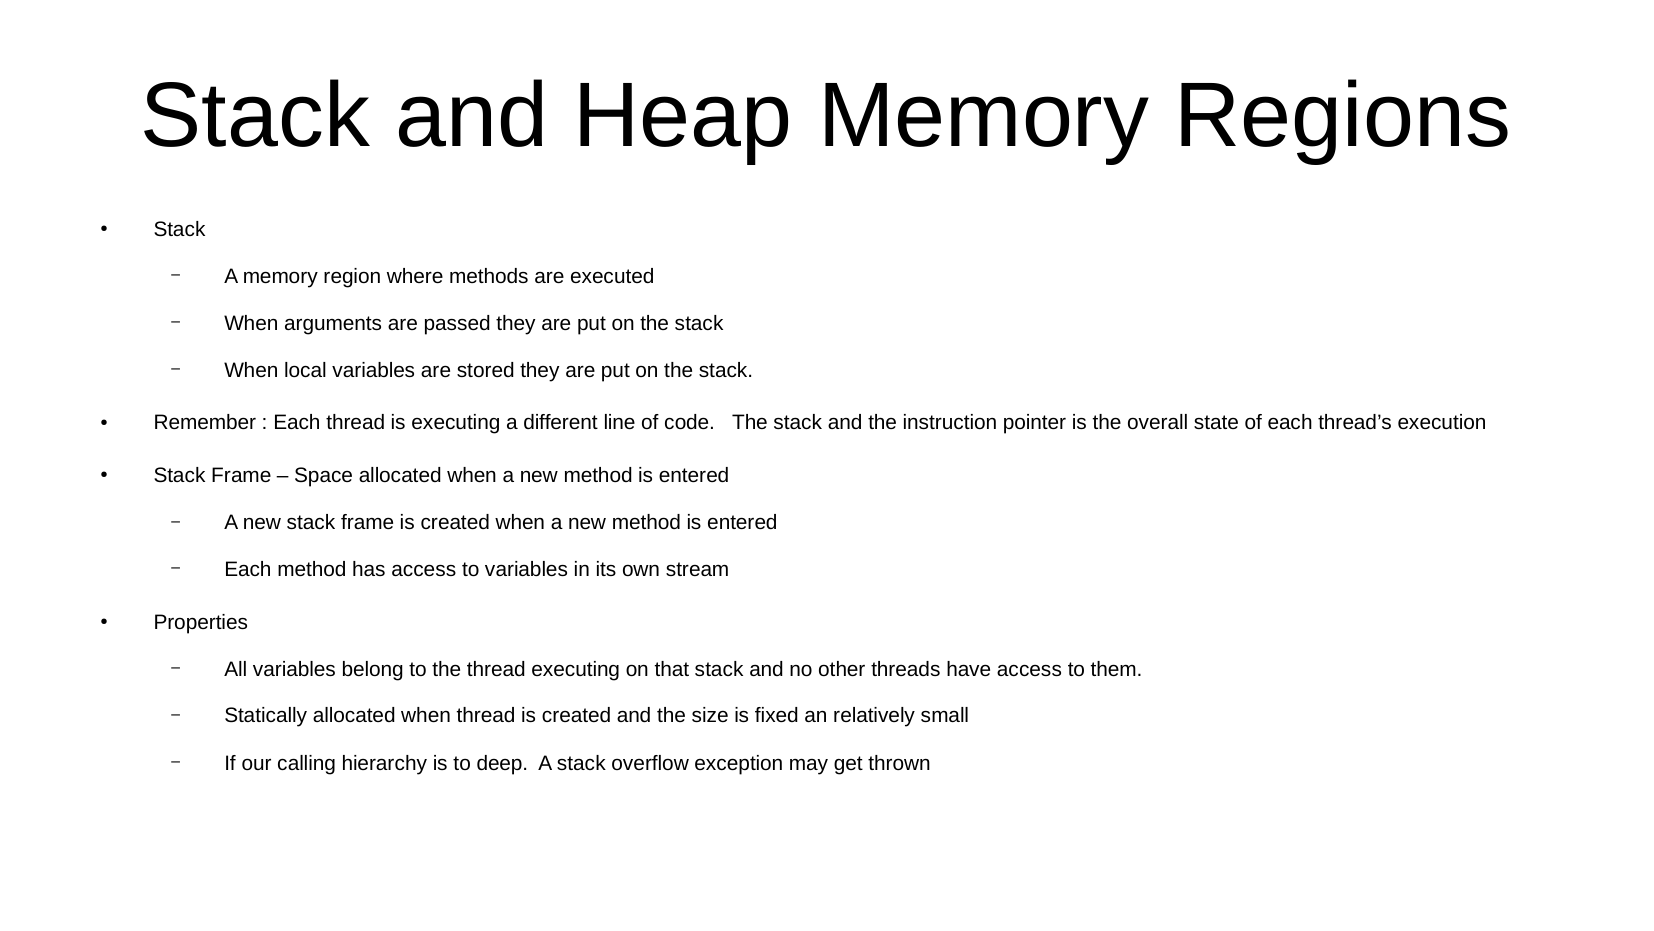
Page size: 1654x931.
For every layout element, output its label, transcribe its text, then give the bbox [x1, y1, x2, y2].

title Stack and Heap Memory Regions [82, 37, 1571, 193]
list Stack A memory region where methods are executed When arguments are passed they are put on the stack When local variables are stored they are put on the stack. Remember : Each thread is executing a different line of code. The stack and the instruction pointer is the overall state of each thread’s execution Stack Frame – Space allocated when a new method is entered A new stack frame is created when a new method is entered Each method has access to variables in its own stream Properties All variables belong to the thread executing on that stack and no other threads have access to them. Statically allocated when thread is created and the size is fixed an relatively small If our calling hierarchy is to deep. A stack overflow exception may get thrown [82, 217, 1621, 871]
